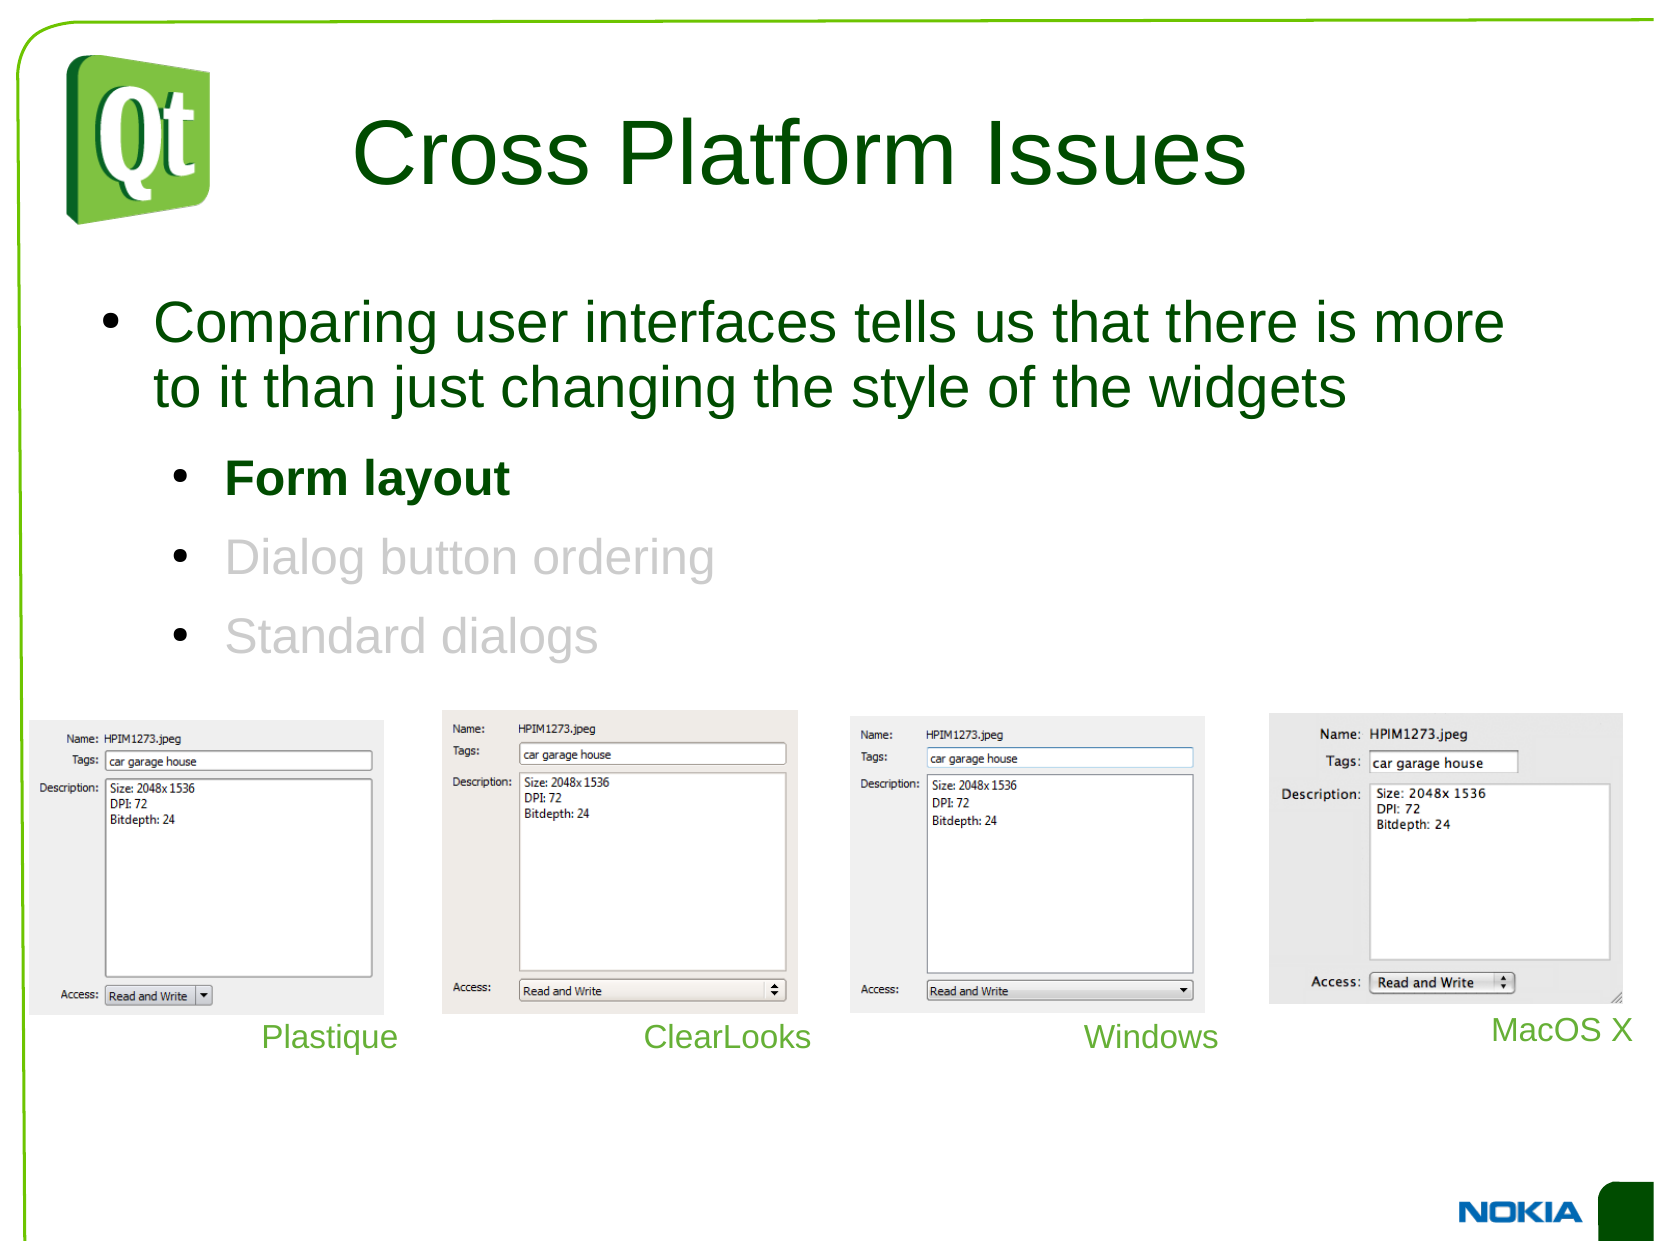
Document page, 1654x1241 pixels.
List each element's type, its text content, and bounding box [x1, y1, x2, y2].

text_box Plastique [246, 1010, 414, 1063]
picture [1269, 713, 1623, 1004]
picture [29, 720, 384, 1015]
list Comparing user interfaces tells us that there is more to it than just changing the style of the widgets Form layout Dialog button ordering Standard dialogs [82, 290, 1571, 1094]
picture [442, 710, 798, 1015]
picture [66, 55, 210, 225]
picture [850, 716, 1205, 1013]
text_box ClearLooks [628, 1010, 830, 1063]
picture [1459, 1201, 1583, 1223]
title Cross Platform Issues [263, 49, 1339, 257]
text_box Windows [1068, 1010, 1270, 1063]
text_box MacOS X [1476, 1003, 1654, 1057]
